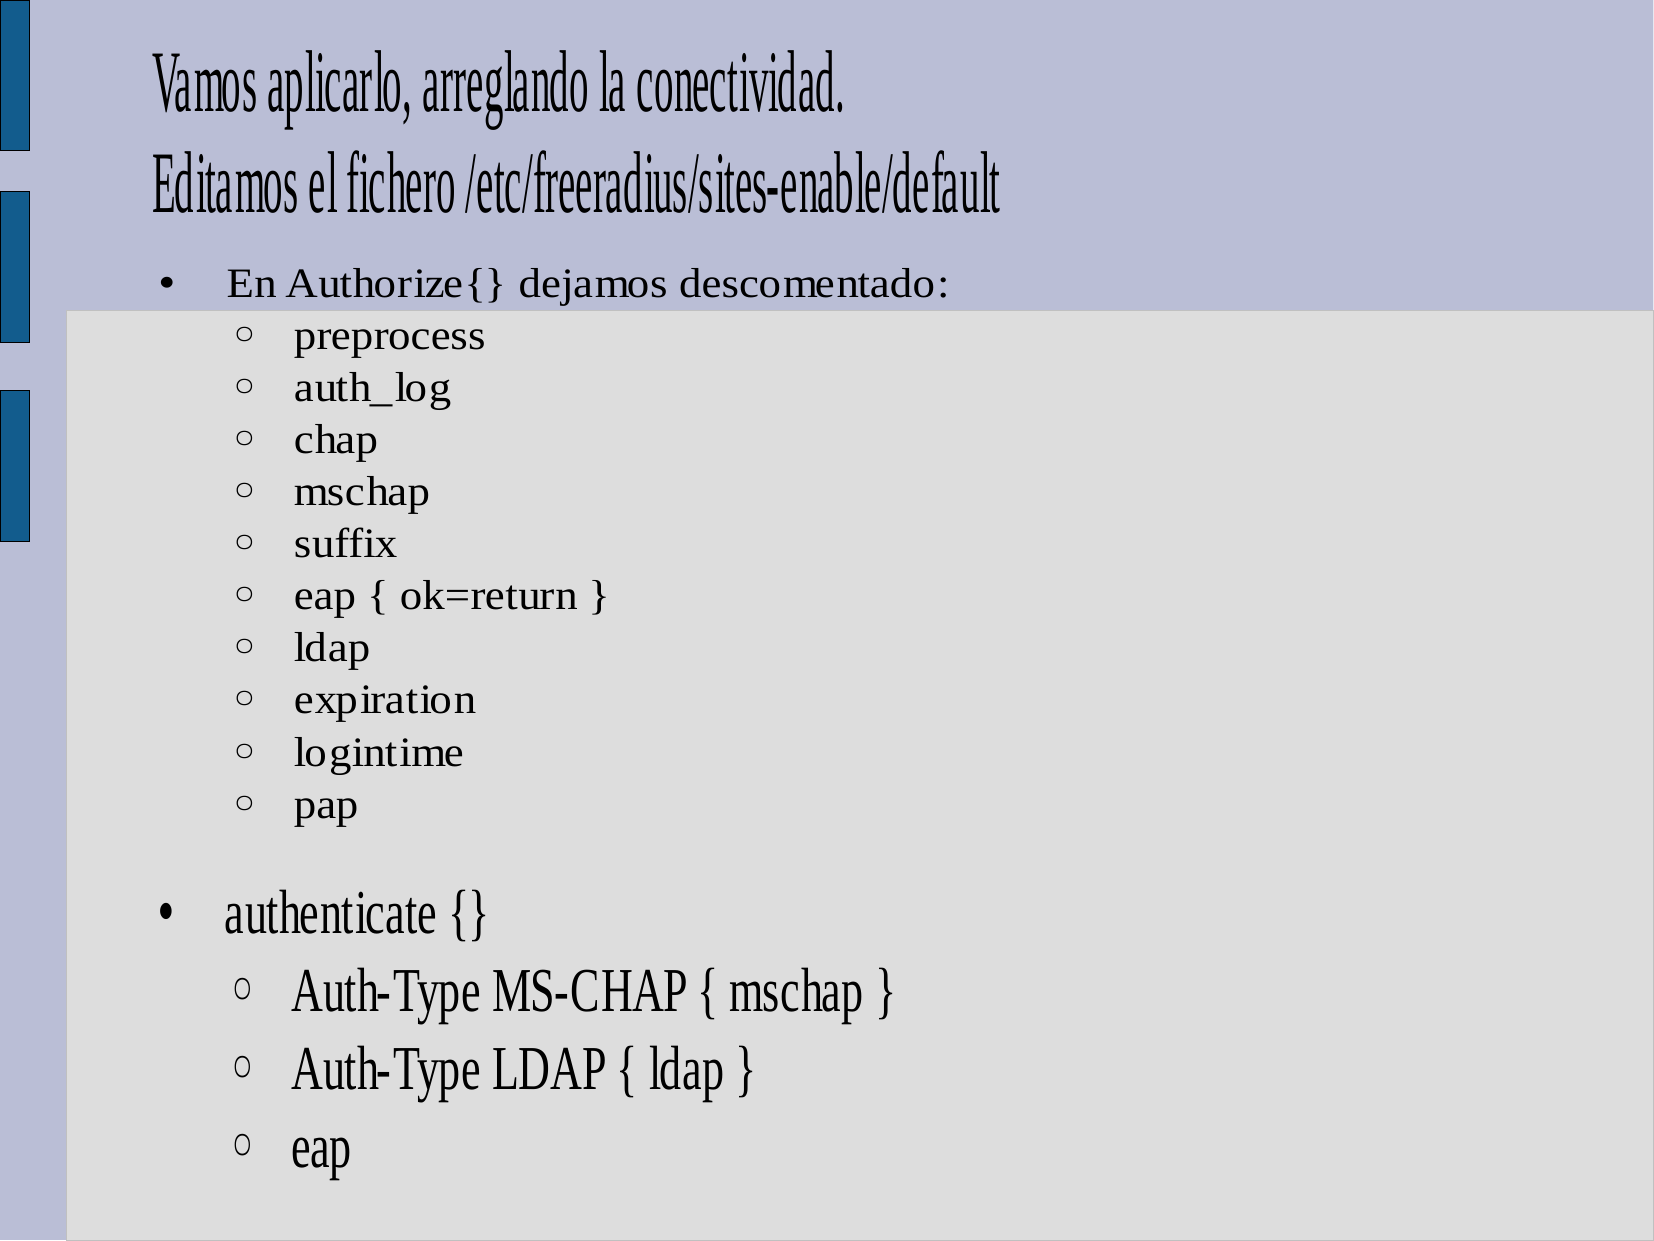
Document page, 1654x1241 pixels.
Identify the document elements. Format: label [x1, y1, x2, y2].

chart [89, 29, 1654, 1240]
